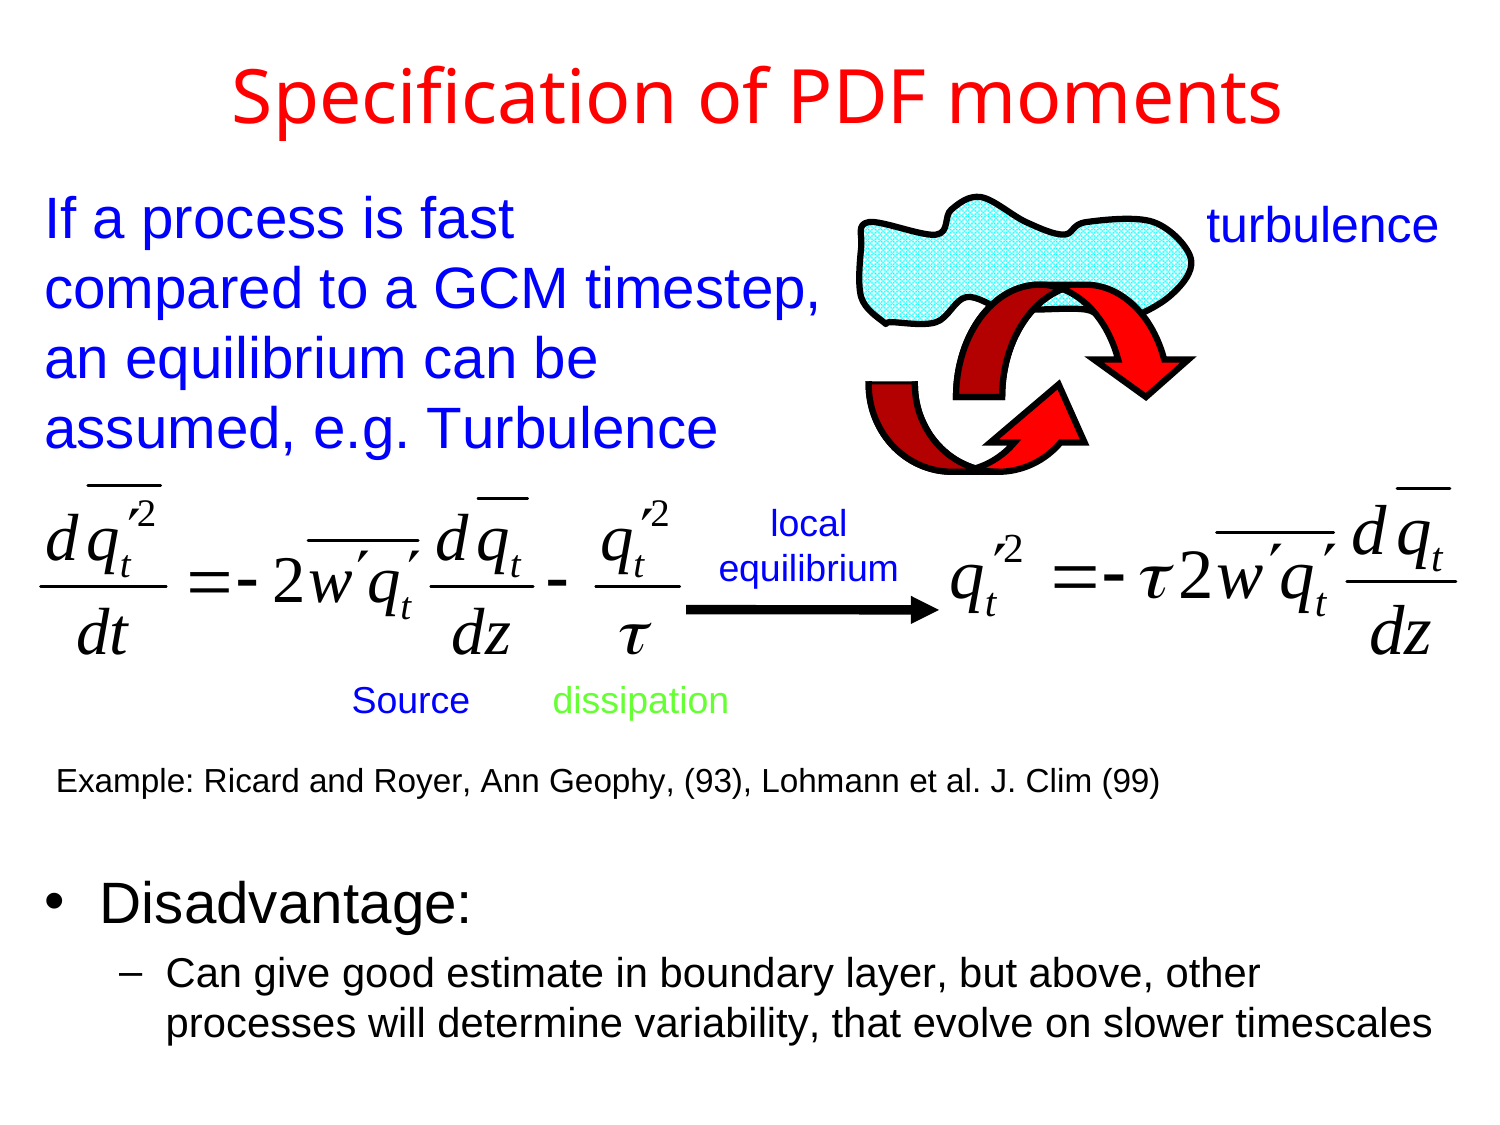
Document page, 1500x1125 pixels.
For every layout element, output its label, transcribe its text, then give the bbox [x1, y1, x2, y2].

chart [939, 469, 1471, 670]
text_box turbulence [1191, 184, 1455, 260]
text_box Disadvantage: Can give good estimate in boundary layer, but above, other processes will determine variability, that evolve on slower timescales [29, 857, 1477, 1074]
text_box Source [336, 668, 486, 730]
text_box [869, 384, 1085, 472]
text_box If a process is fast compared to a GCM timestep, an equilibrium can be assumed, e.g. Turbulence [29, 172, 869, 539]
title Specification of PDF moments [158, 24, 1359, 163]
text_box dissipation [537, 668, 755, 730]
text_box [869, 196, 1192, 398]
chart [29, 539, 691, 670]
text_box local equilibrium [703, 491, 914, 598]
text_box Example: Ricard and Royer, Ann Geophy, (93), Lohmann et al. J. Clim (99)‏ [41, 751, 1459, 835]
